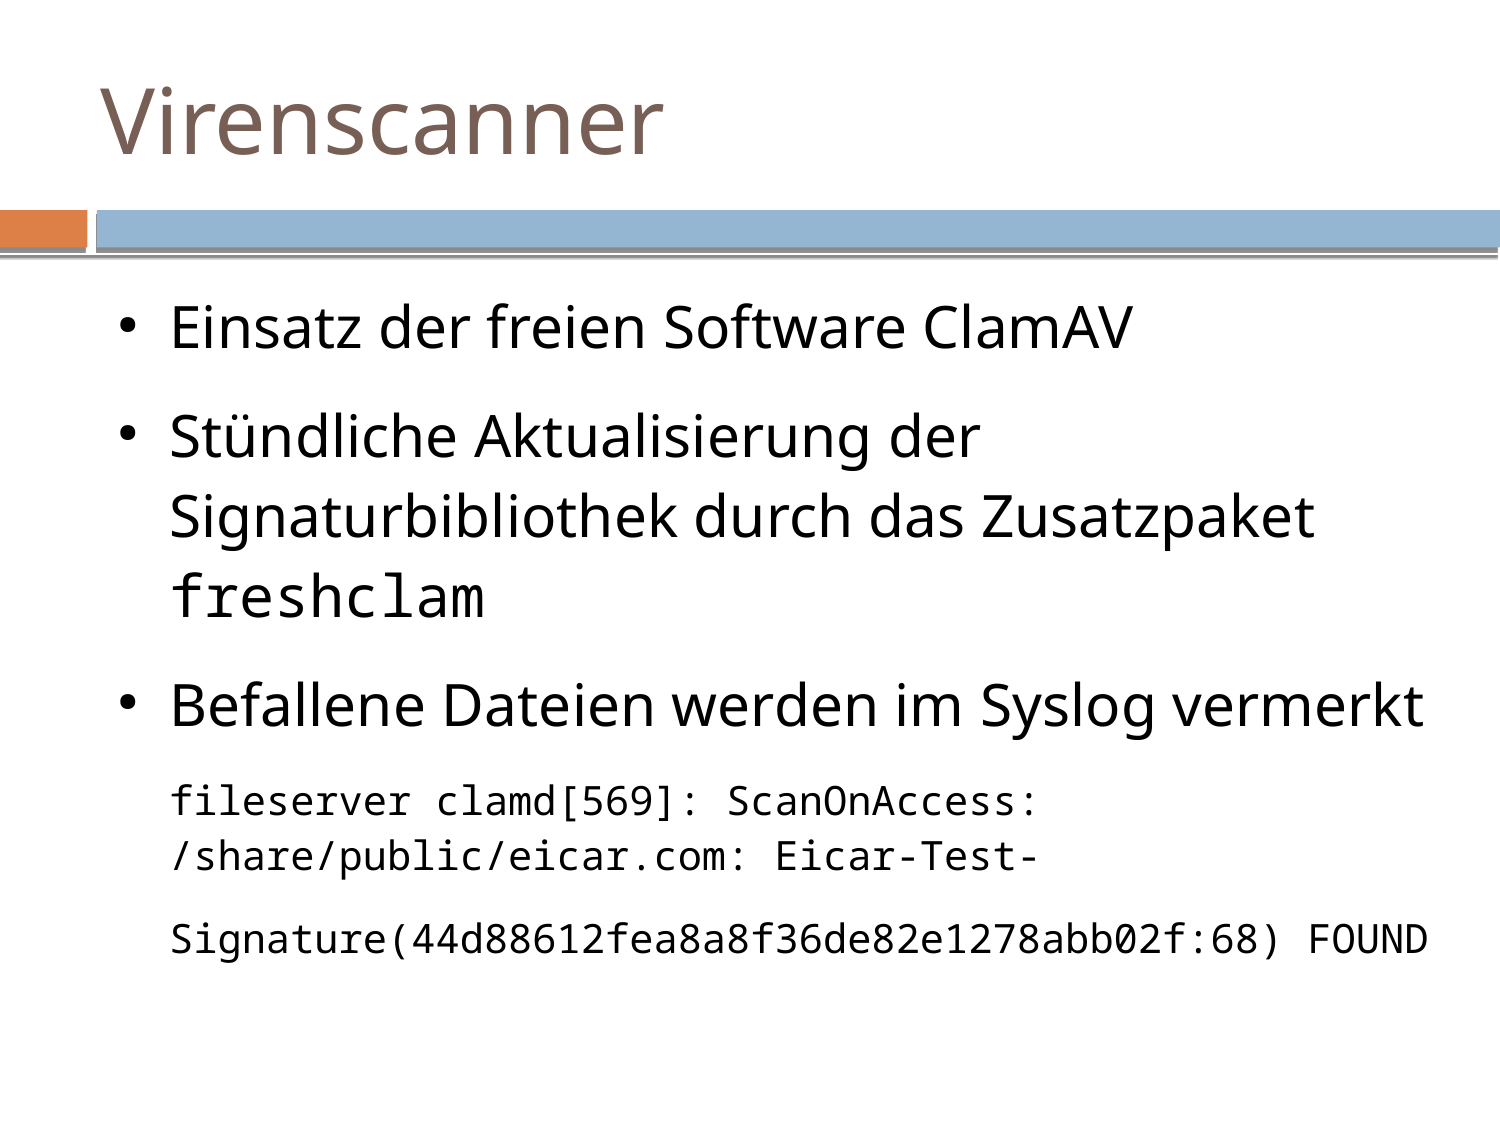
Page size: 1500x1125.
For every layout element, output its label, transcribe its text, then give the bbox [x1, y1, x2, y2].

title Virenscanner [100, 11, 1500, 226]
list Einsatz der freien Software ClamAV Stündliche Aktualisierung der Signaturbibliothek durch das Zusatzpaket freshclam Befallene Dateien werden im Syslog vermerkt fileserver clamd[569]: ScanOnAccess: /share/public/eicar.com: Eicar-Test- Signature(44d88612fea8a8f36de82e1278abb02f:68) FOUND [100, 286, 1438, 1024]
